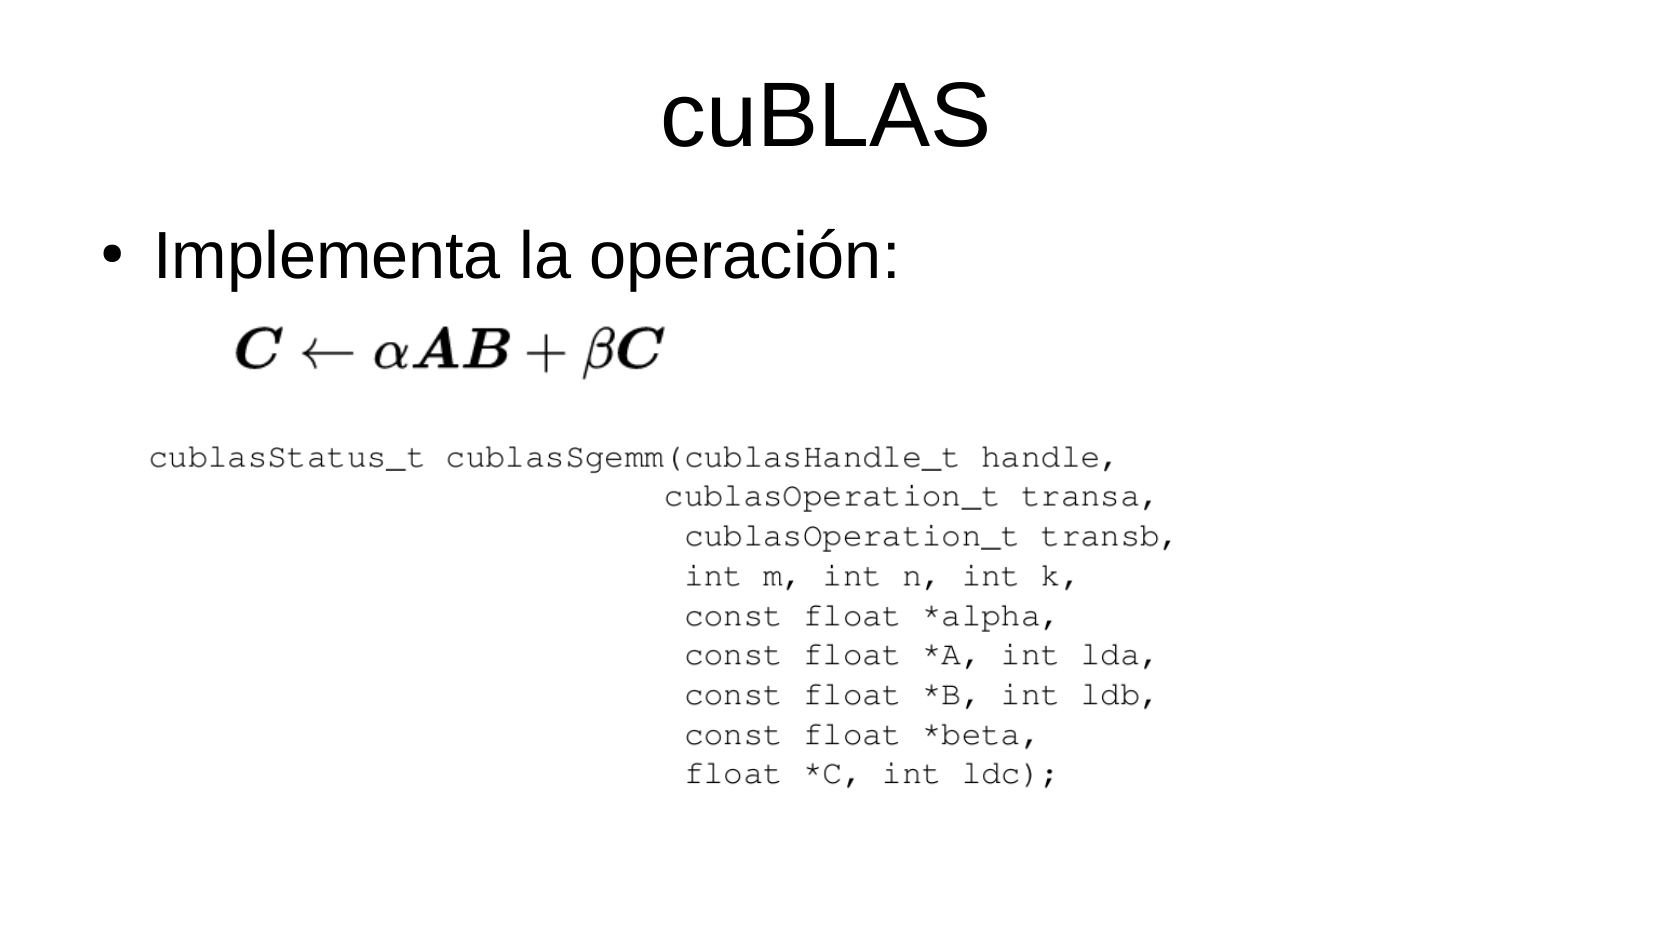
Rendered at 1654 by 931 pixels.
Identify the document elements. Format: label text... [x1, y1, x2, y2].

list Implementa la operación: [82, 217, 1571, 758]
picture [131, 431, 1182, 795]
picture [222, 305, 687, 388]
title cuBLAS [82, 37, 1571, 193]
